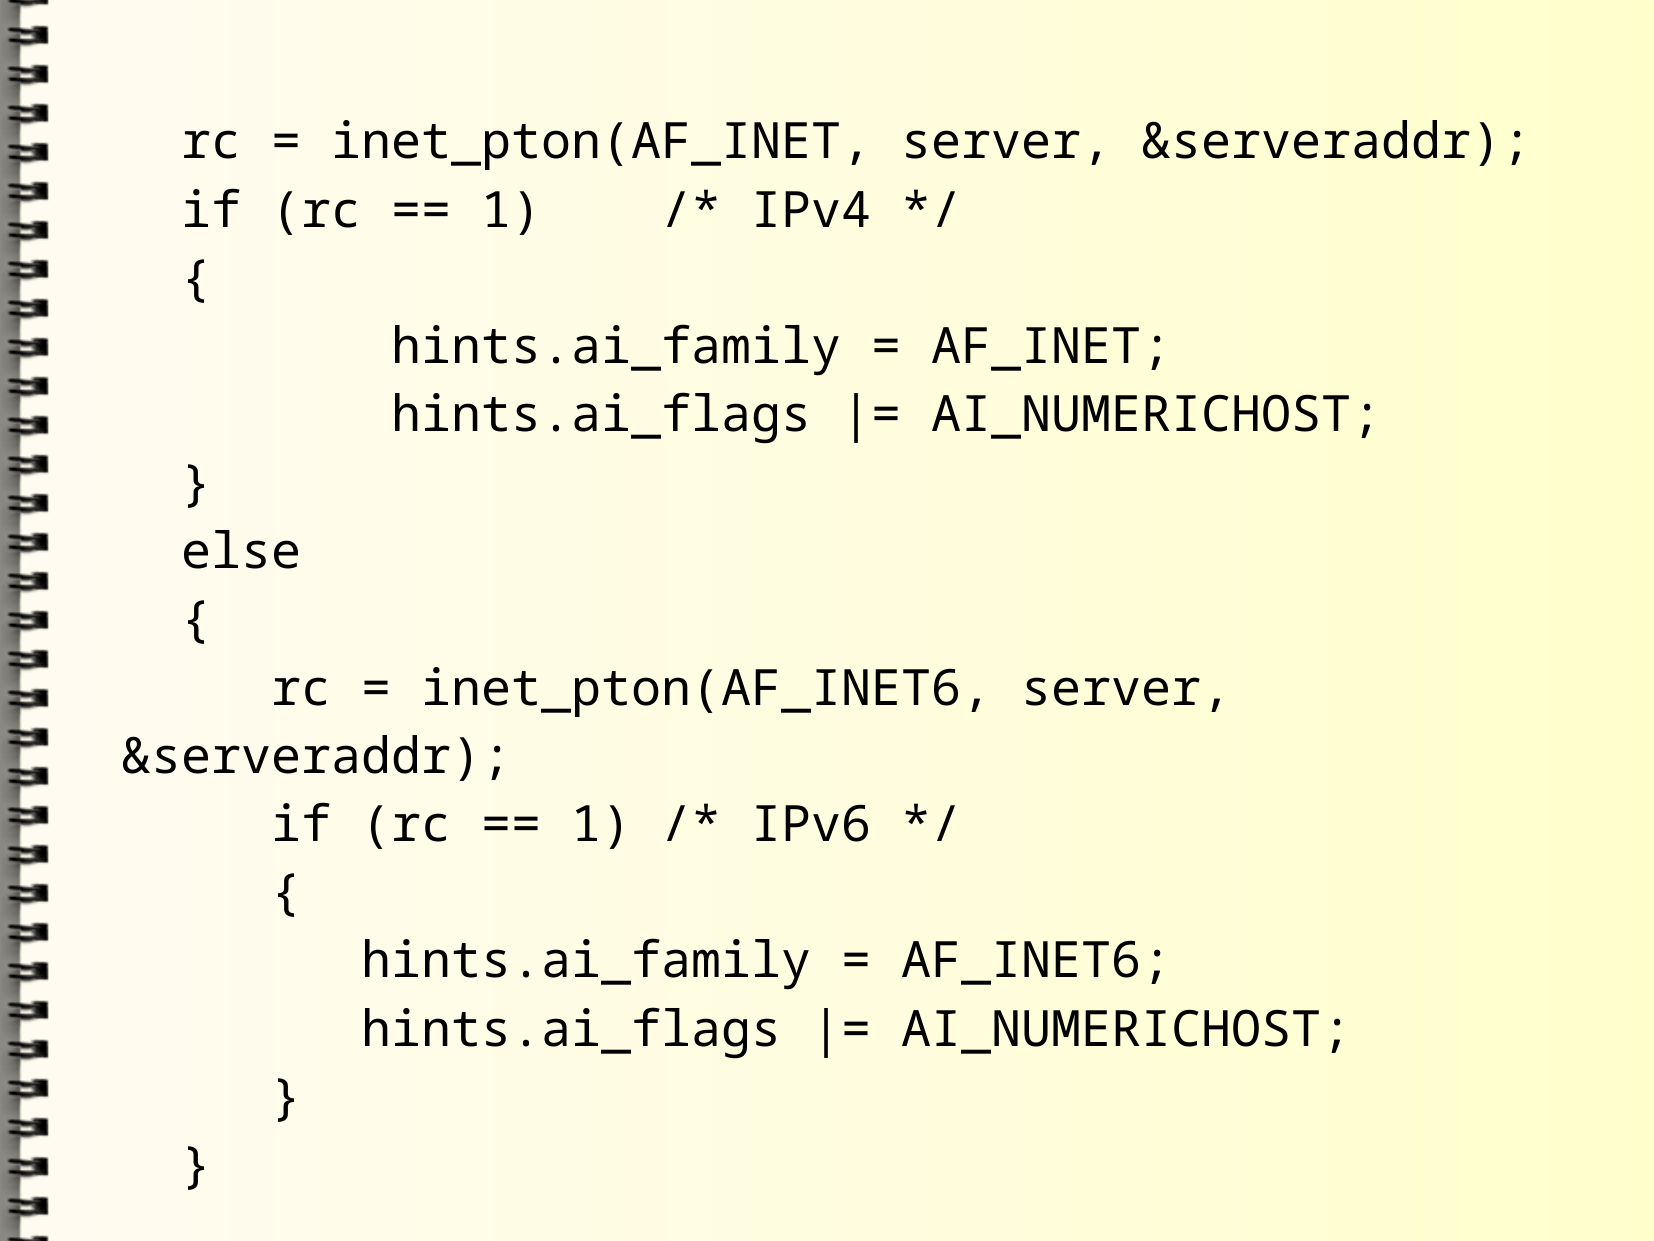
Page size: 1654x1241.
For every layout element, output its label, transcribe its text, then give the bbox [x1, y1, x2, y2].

picture [0, 0, 1654, 1241]
subtitle rc = inet_pton(AF_INET, server, &serveraddr); if (rc == 1) /* IPv4 */ { hints.ai_family = AF_INET; hints.ai_flags |= AI_NUMERICHOST; } else { rc = inet_pton(AF_INET6, server, &serveraddr); if (rc == 1) /* IPv6 */ { hints.ai_family = AF_INET6; hints.ai_flags |= AI_NUMERICHOST; } } [121, 102, 1534, 1200]
